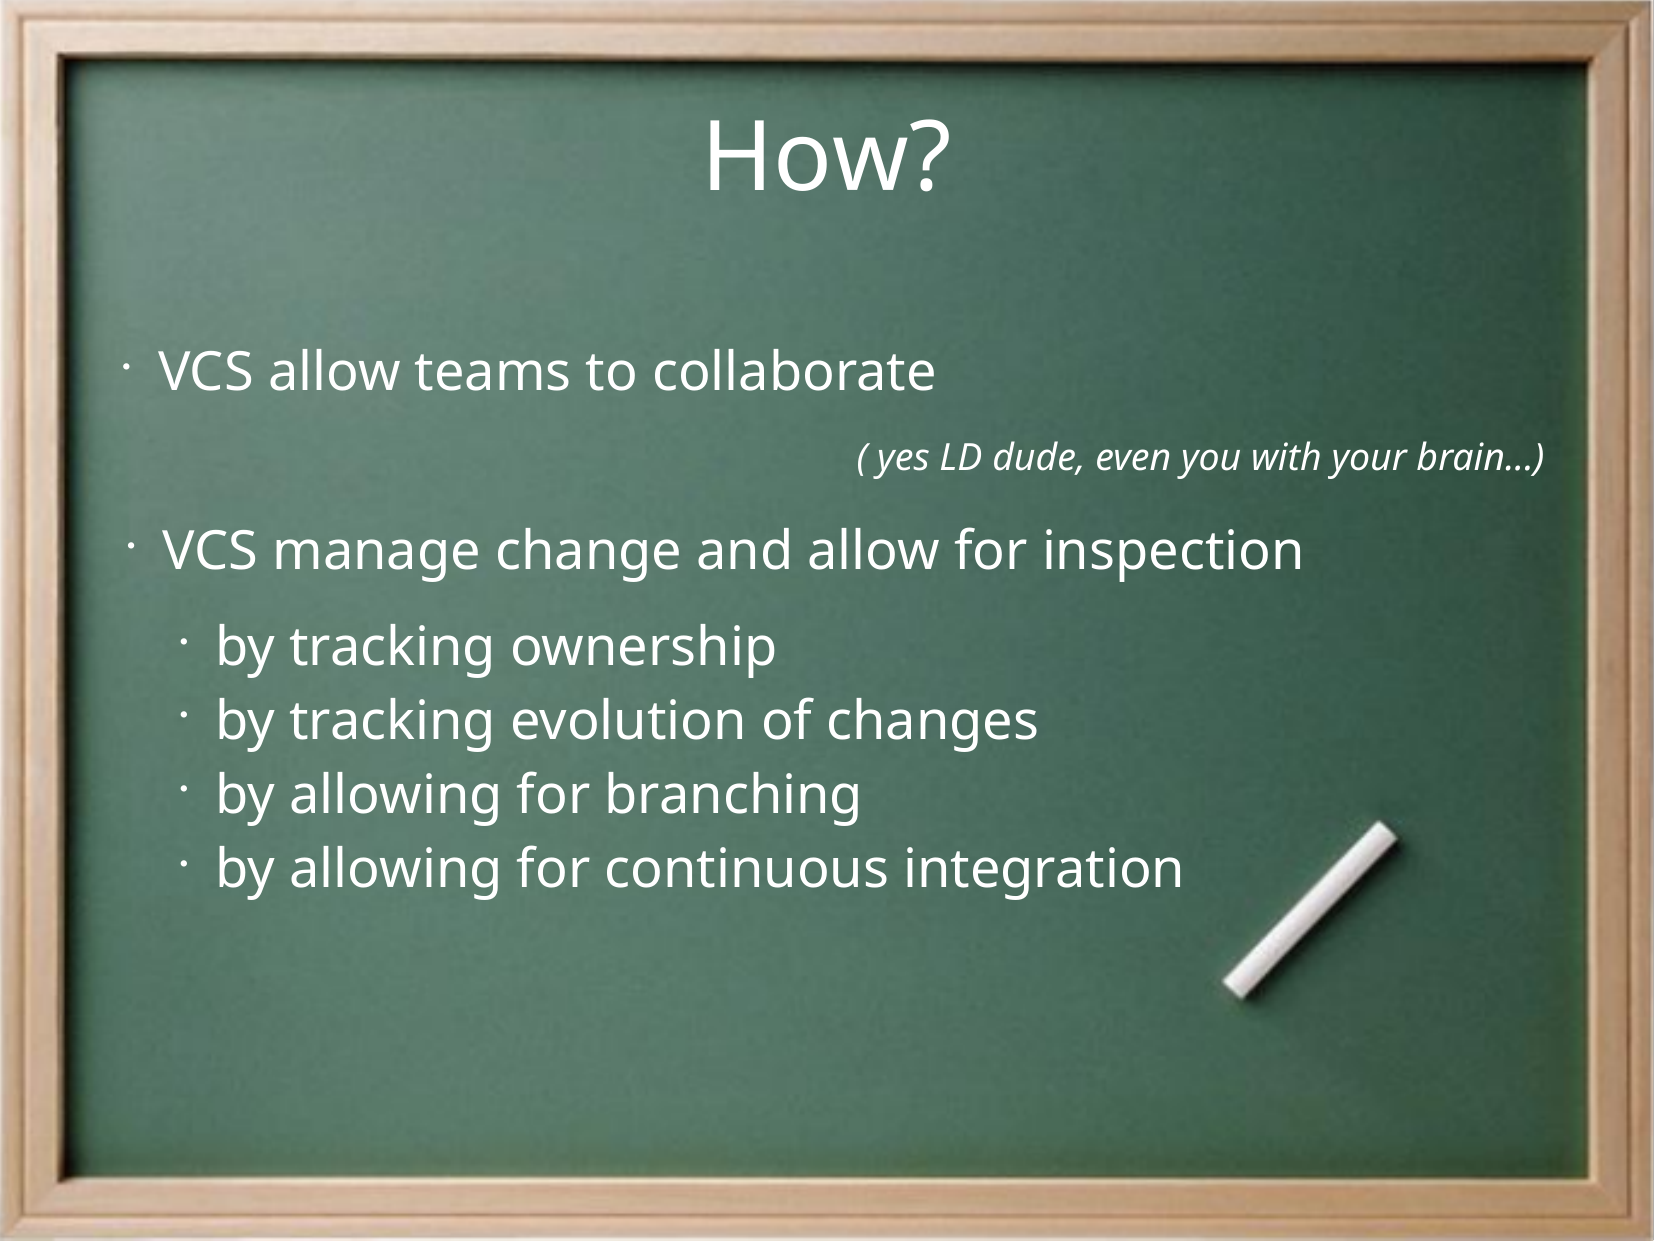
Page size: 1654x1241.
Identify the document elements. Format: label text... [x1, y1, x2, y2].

picture [0, 0, 1654, 1241]
text_box VCS manage change and allow for inspection [112, 504, 1470, 600]
text_box by tracking ownership by tracking evolution of changes by allowing for branching by allowing for continuous integration [165, 599, 1382, 938]
text_box VCS allow teams to collaborate [107, 325, 1465, 421]
title How? [82, 49, 1571, 257]
text_box ( yes LD dude, even you with your brain...) [486, 420, 1561, 492]
